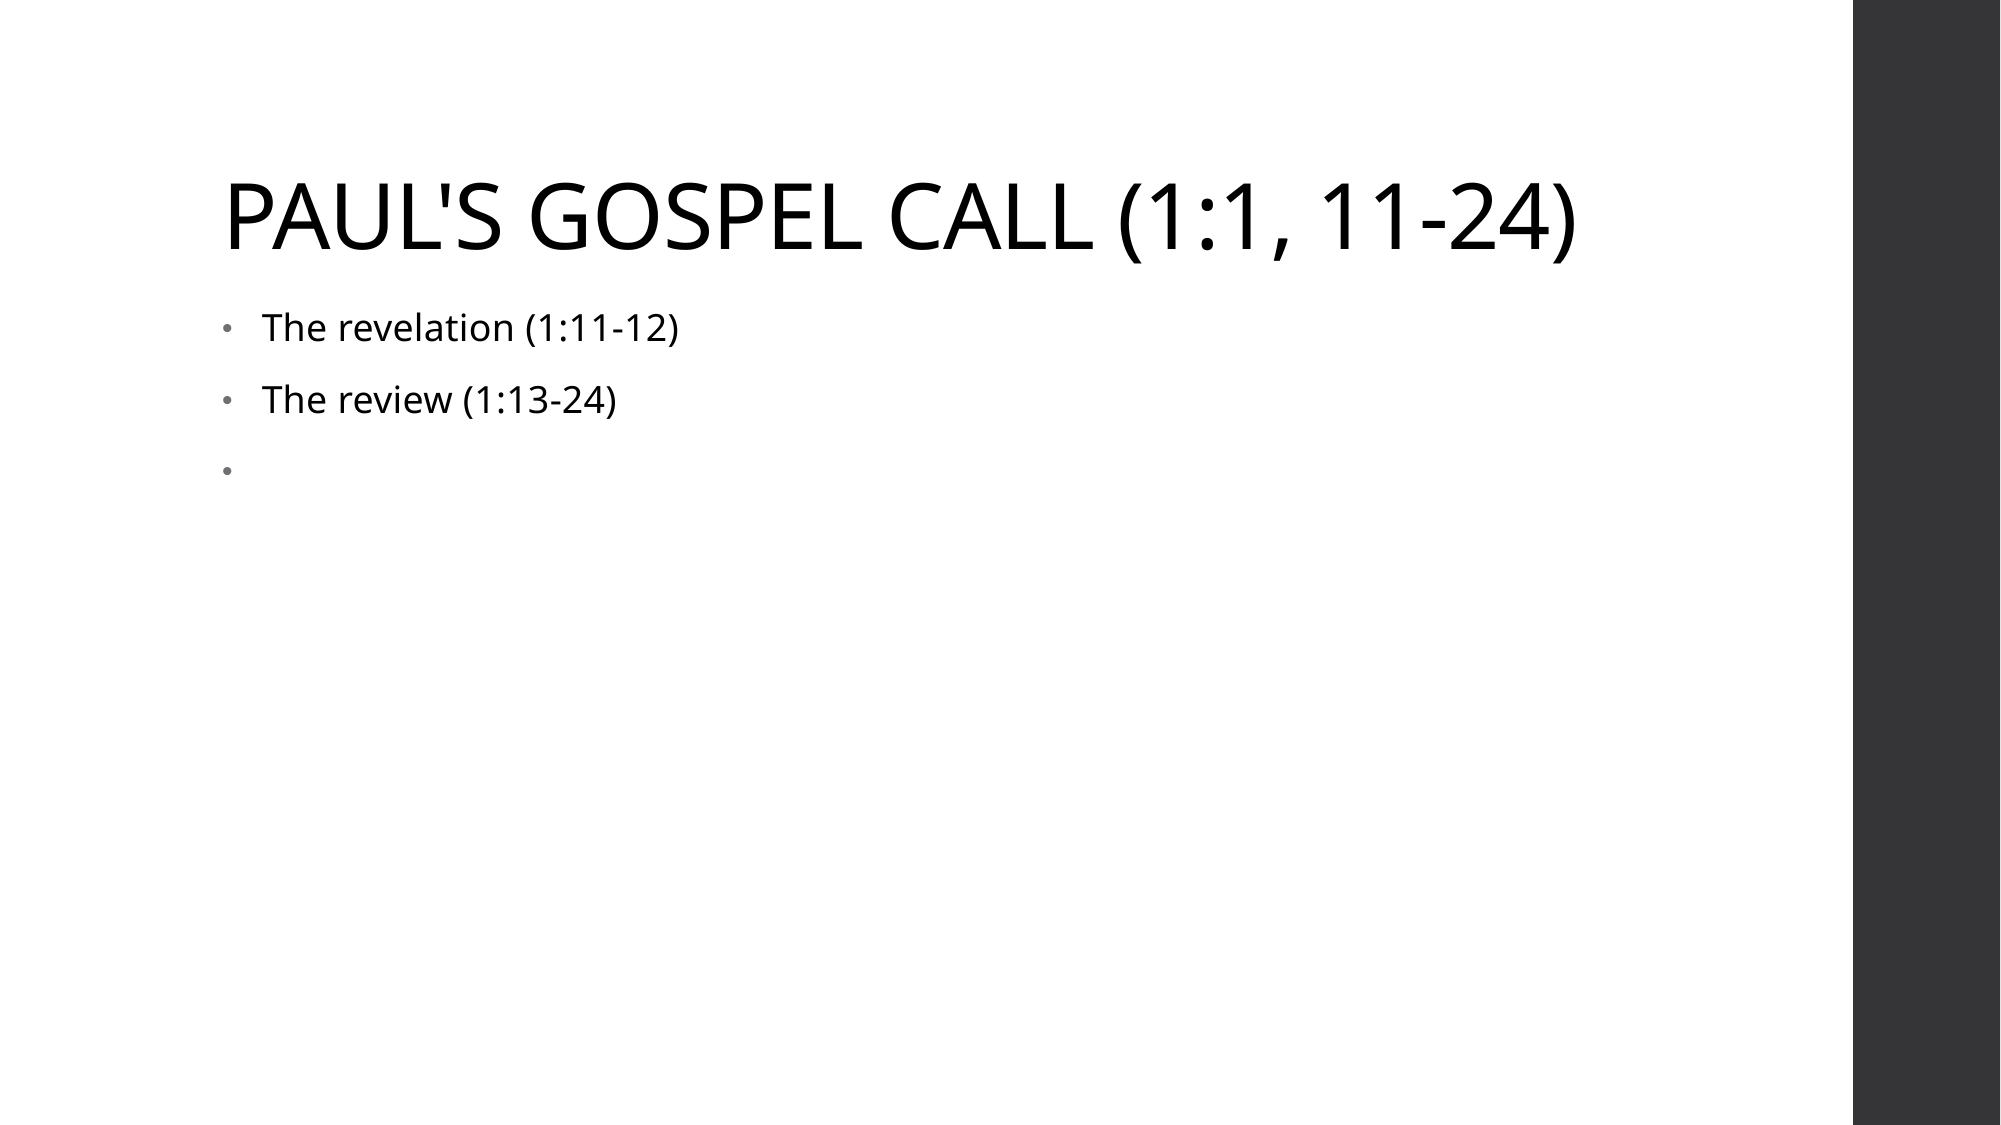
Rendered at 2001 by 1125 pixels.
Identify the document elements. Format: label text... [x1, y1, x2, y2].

title PAUL'S GOSPEL CALL (1:1, 11-24) [206, 60, 1797, 278]
list The revelation (1:11-12) The review (1:13-24) [206, 299, 1617, 1014]
